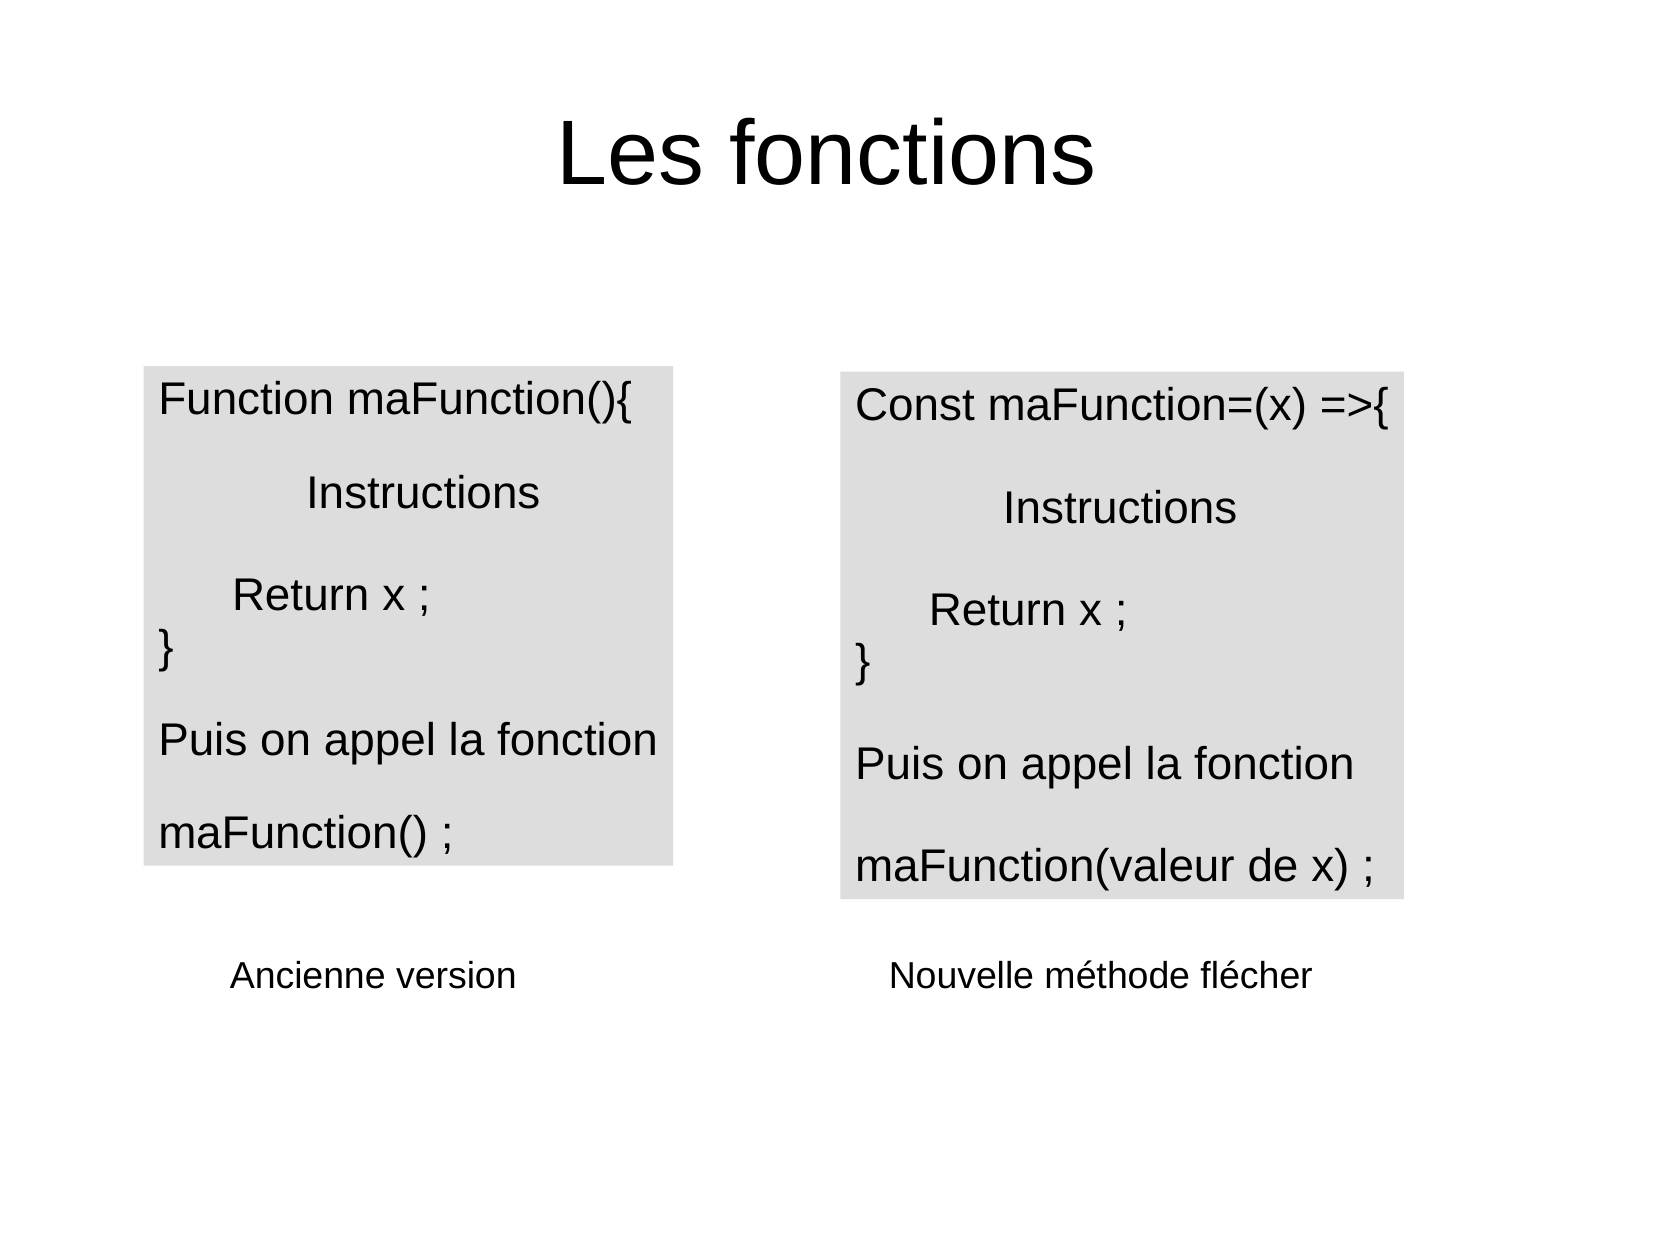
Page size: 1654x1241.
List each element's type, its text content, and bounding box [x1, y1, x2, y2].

text_box Function maFunction(){ Instructions Return x ; } Puis on appel la fonction maFunction() ; [143, 366, 674, 865]
text_box Const maFunction=(x) =>{ Instructions Return x ; } Puis on appel la fonction maFunction(valeur de x) ; [840, 371, 1404, 897]
text_box Ancienne version [215, 947, 532, 1004]
text_box Nouvelle méthode flécher [874, 947, 1328, 1004]
title Les fonctions [82, 49, 1571, 257]
